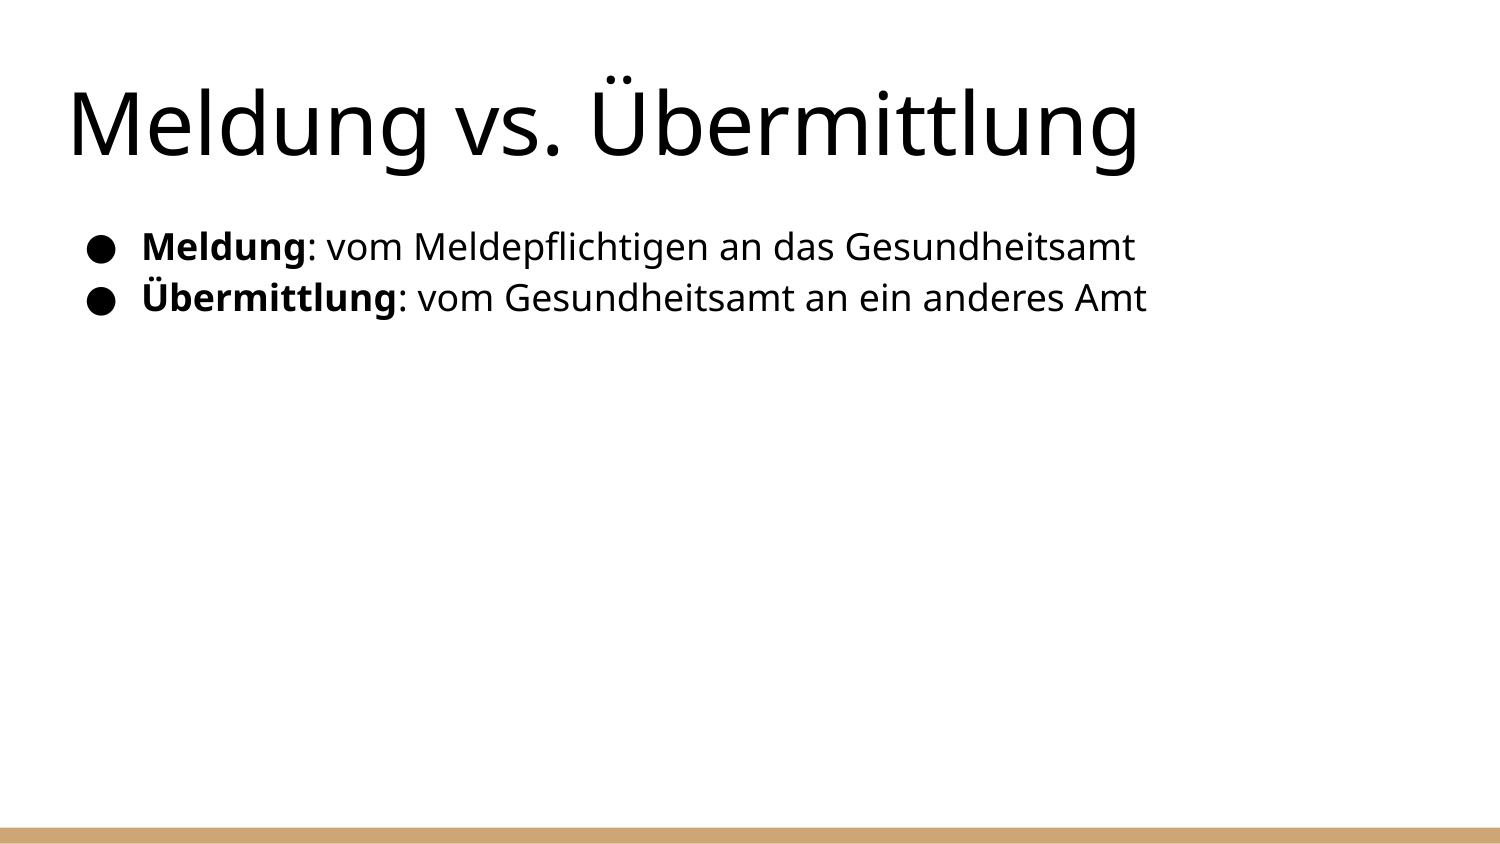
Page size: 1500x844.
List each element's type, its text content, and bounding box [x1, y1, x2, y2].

title Meldung vs. Übermittlung [51, 51, 1449, 189]
list Meldung: vom Meldepflichtigen an das Gesundheitsamt Übermittlung: vom Gesundheitsamt an ein anderes Amt [51, 200, 1449, 752]
